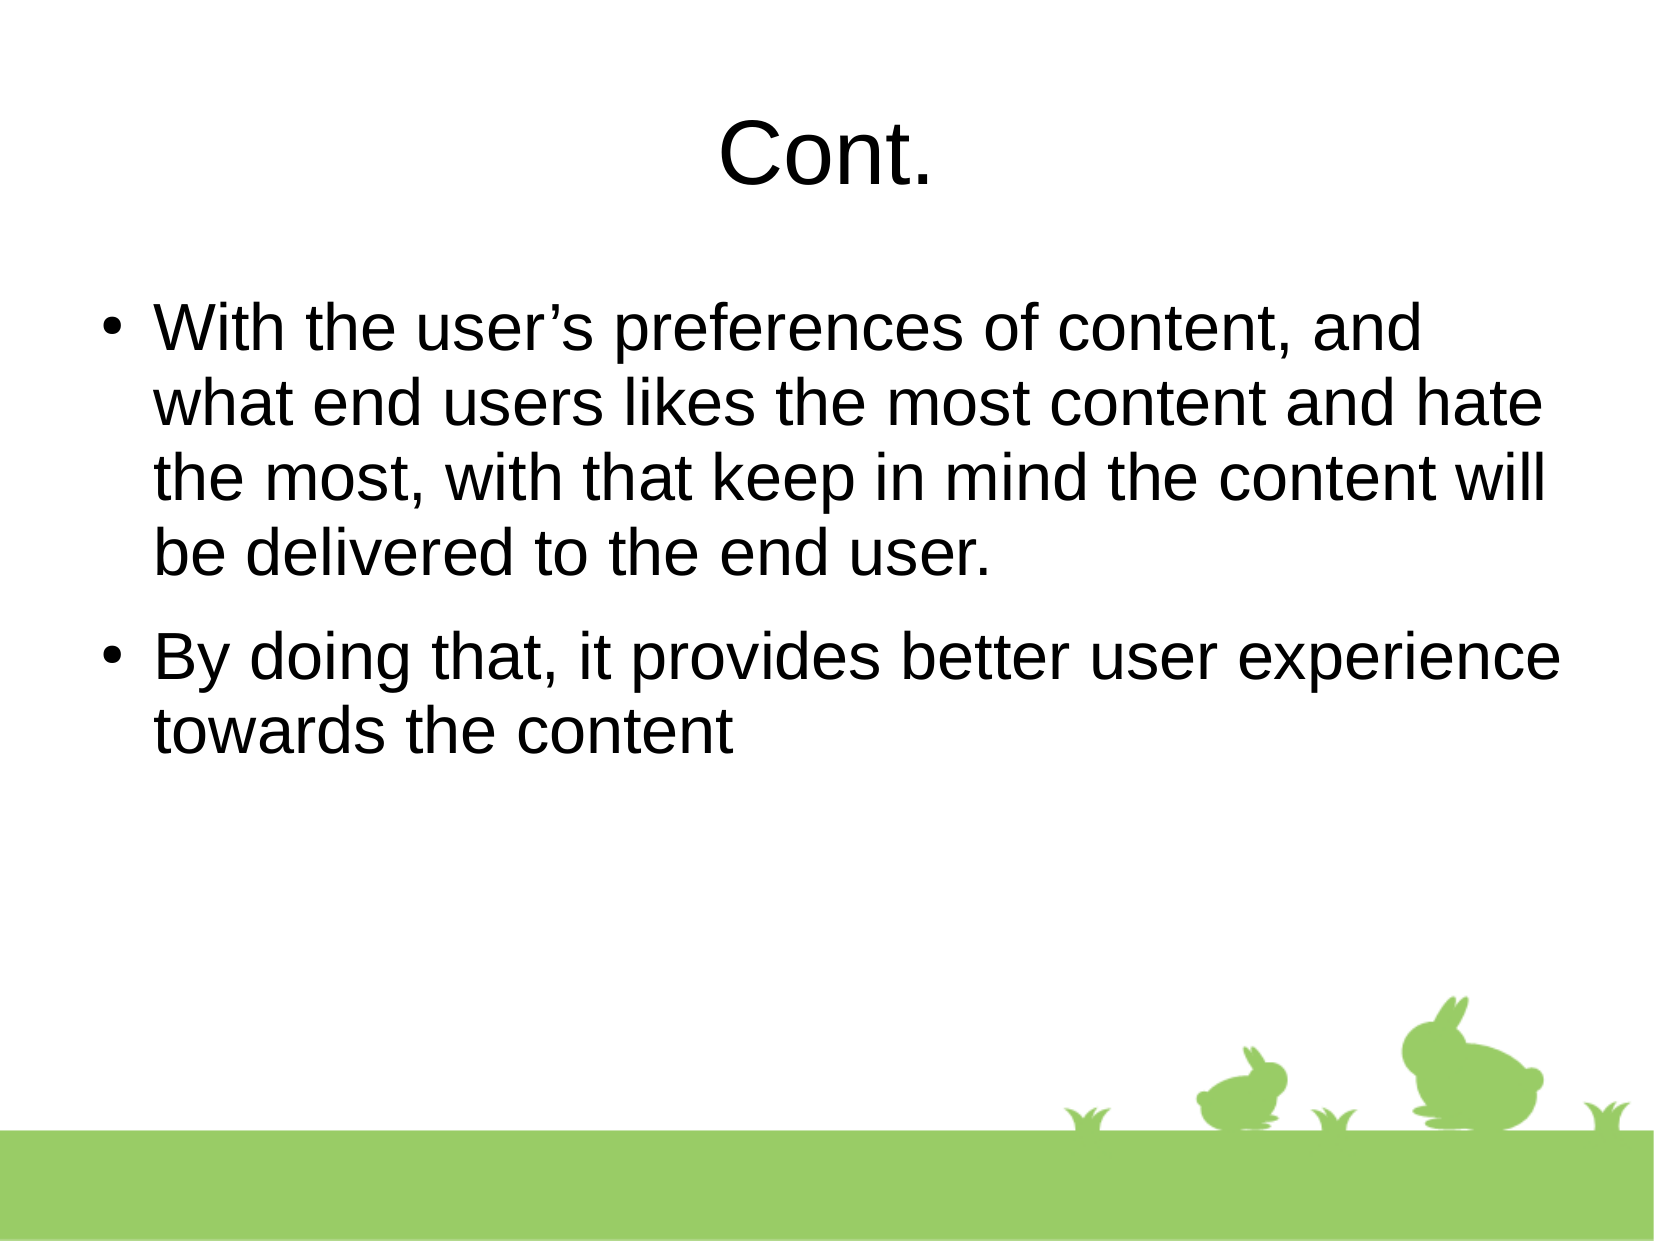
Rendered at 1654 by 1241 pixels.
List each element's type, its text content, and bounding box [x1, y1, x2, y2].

list With the user’s preferences of content, and what end users likes the most content and hate the most, with that keep in mind the content will be delivered to the end user. By doing that, it provides better user experience towards the content [82, 290, 1571, 1010]
picture [0, 0, 1654, 1241]
title Cont. [82, 49, 1571, 257]
